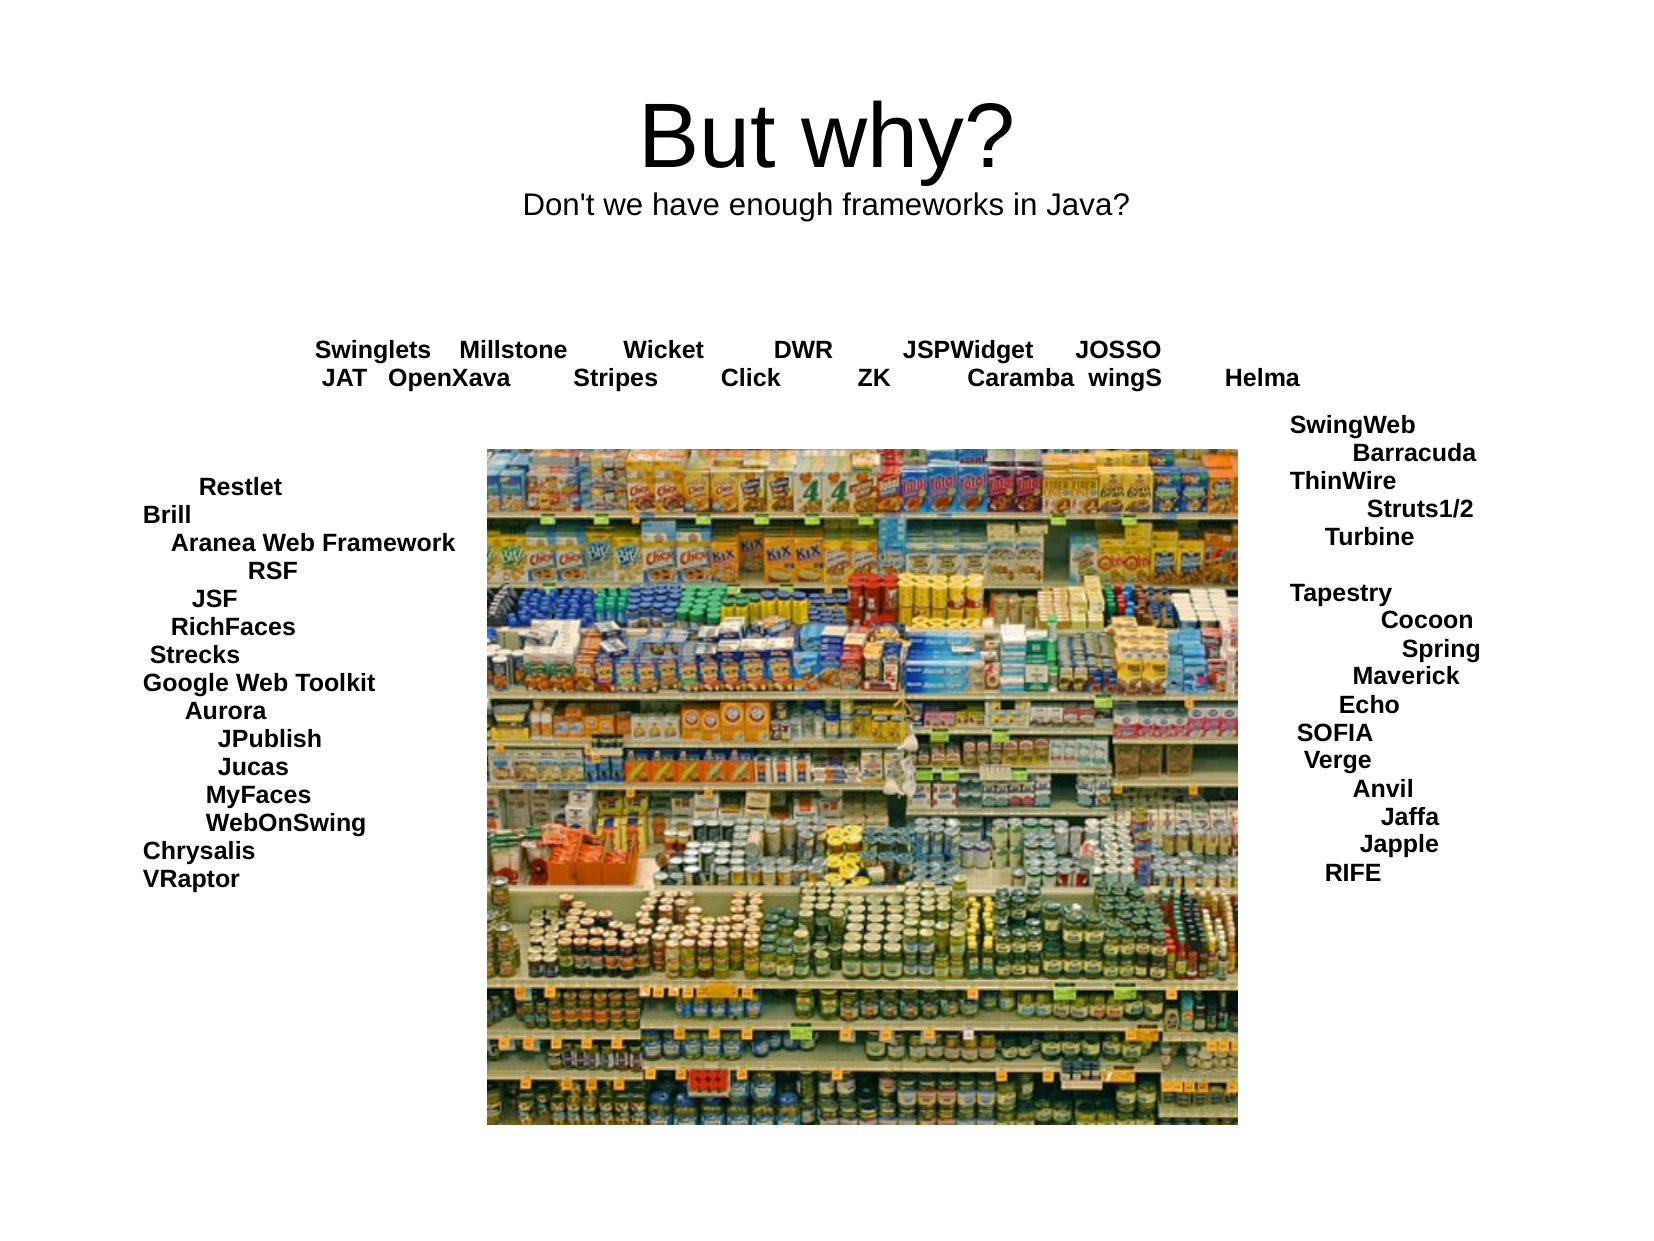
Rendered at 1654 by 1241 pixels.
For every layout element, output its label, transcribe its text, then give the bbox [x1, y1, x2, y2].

title But why? Don't we have enough frameworks in Java? [82, 56, 1571, 250]
text_box Swinglets Millstone Wicket DWR JSPWidget JOSSO JAT OpenXava Stripes Click ZK Caramba wingS Helma [300, 300, 1538, 488]
text_box Restlet Brill Aranea Web Framework RSF JSF RichFaces Strecks Google Web Toolkit Aurora JPublish Jucas MyFaces WebOnSwing Chrysalis VRaptor [128, 465, 487, 901]
text_box SwingWeb Barracuda ThinWire Struts1/2 Turbine Tapestry Cocoon Spring Maverick Echo SOFIA Verge Anvil Jaffa Japple RIFE [1275, 488, 1499, 894]
picture [487, 488, 1238, 1126]
